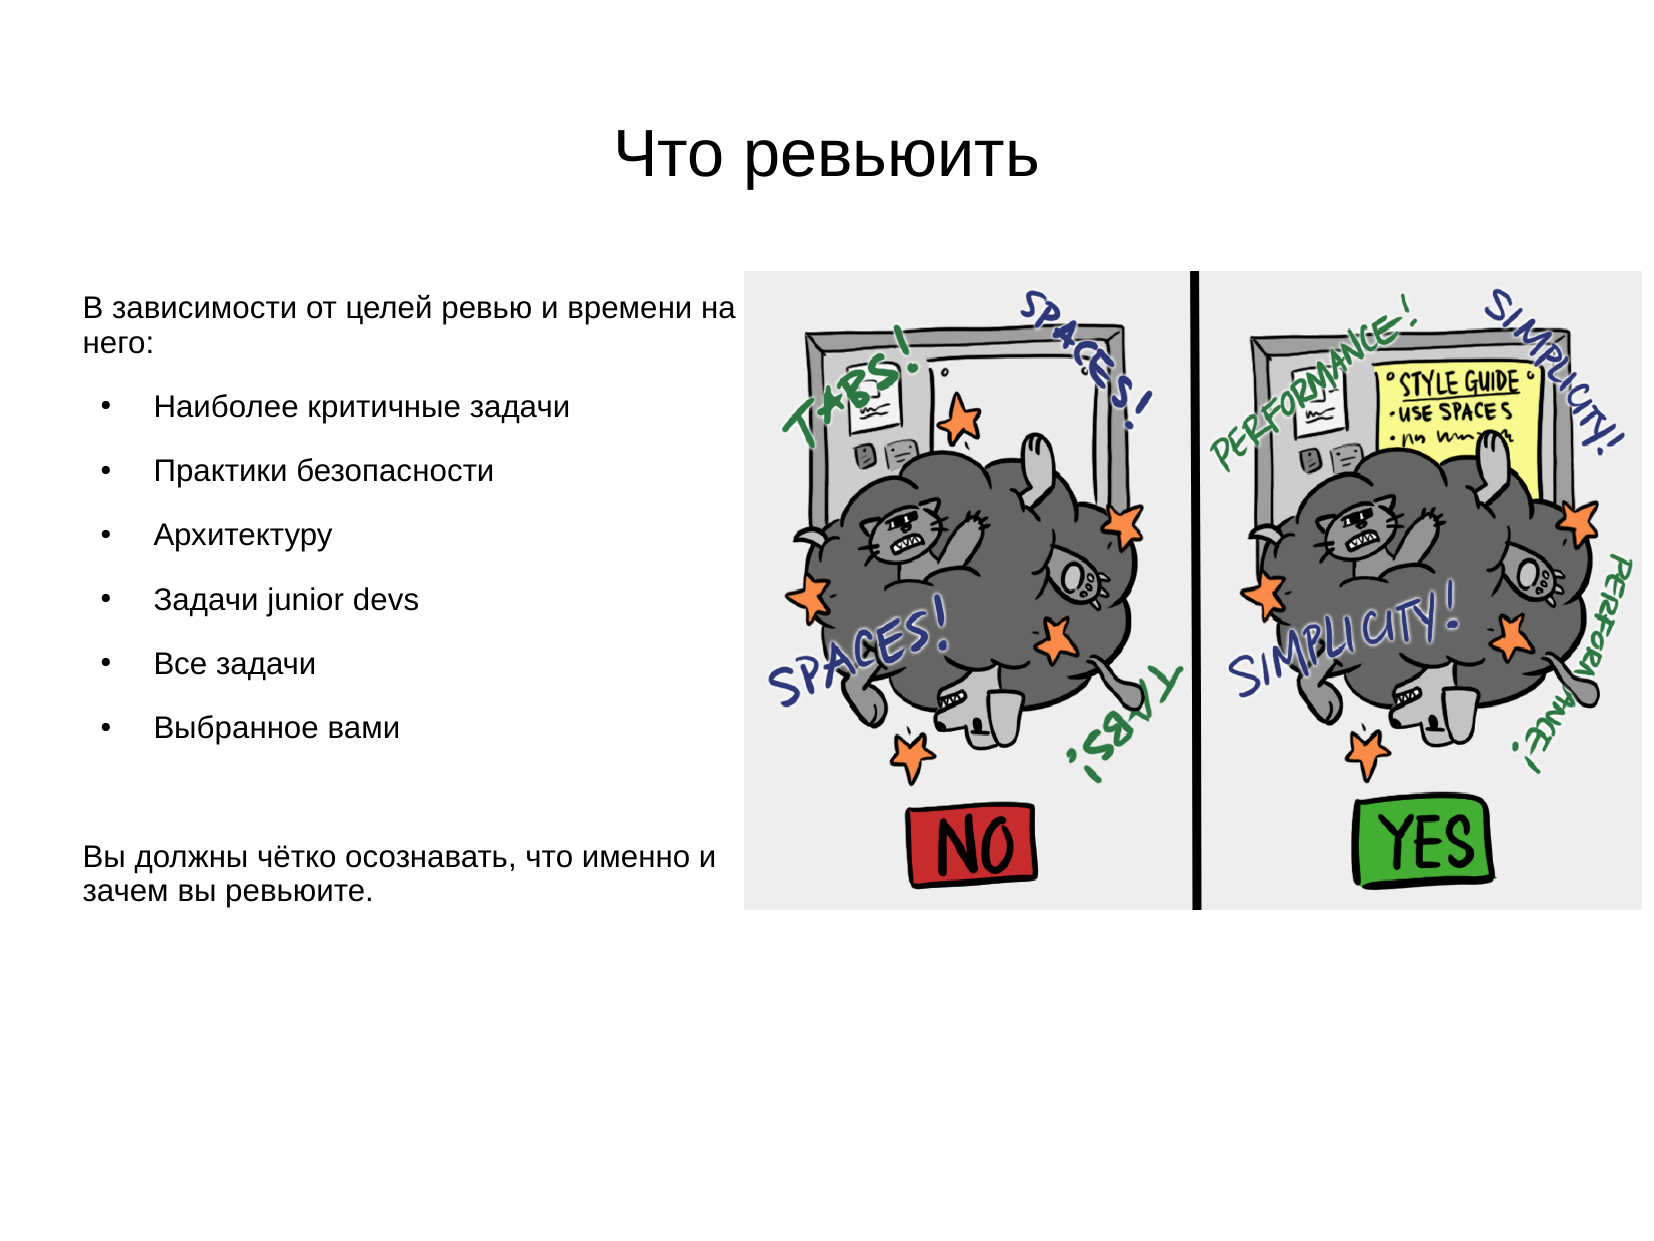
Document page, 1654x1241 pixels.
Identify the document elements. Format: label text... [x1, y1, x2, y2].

picture [744, 271, 1642, 910]
title Что ревьюить [82, 49, 1571, 257]
list В зависимости от целей ревью и времени на него: Наиболее критичные задачи Практики безопасности Архитектуру Задачи junior devs Все задачи Выбранное вами Вы должны чётко осознавать, что именно и зачем вы ревьюите. [82, 290, 809, 1010]
